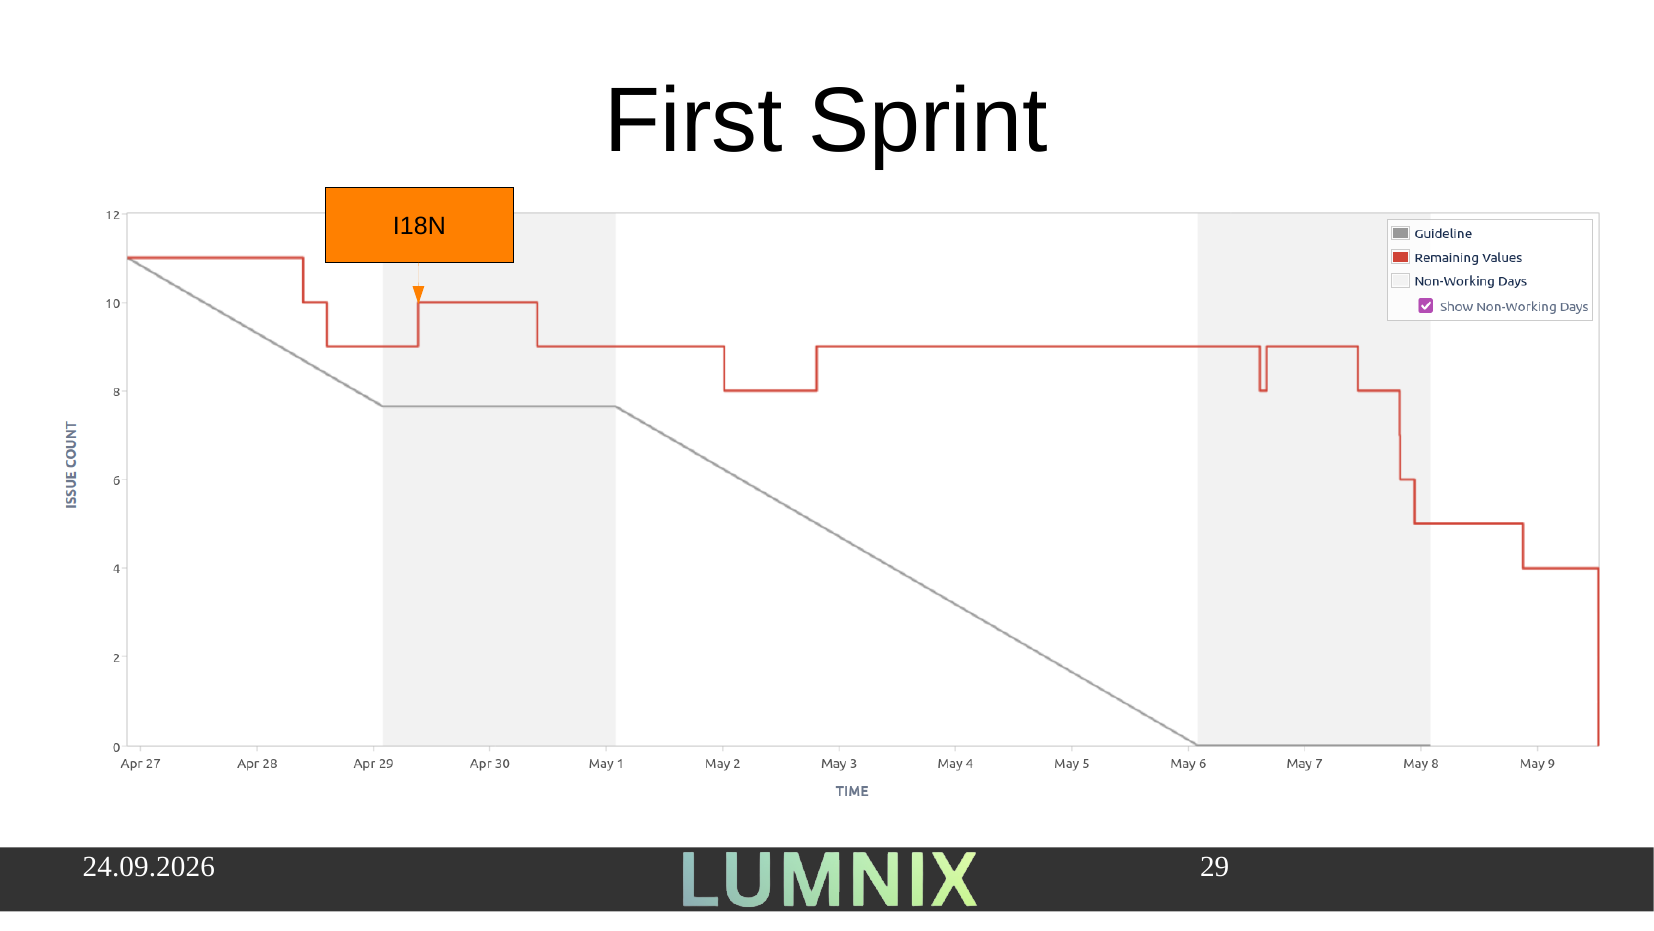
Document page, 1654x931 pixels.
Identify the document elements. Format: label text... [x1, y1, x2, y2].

text_box 23.05.2023 [82, 847, 468, 912]
text_box I18N [326, 188, 513, 263]
picture [42, 188, 1612, 801]
title First Sprint [82, 37, 1571, 193]
text_box [1200, 847, 1586, 912]
